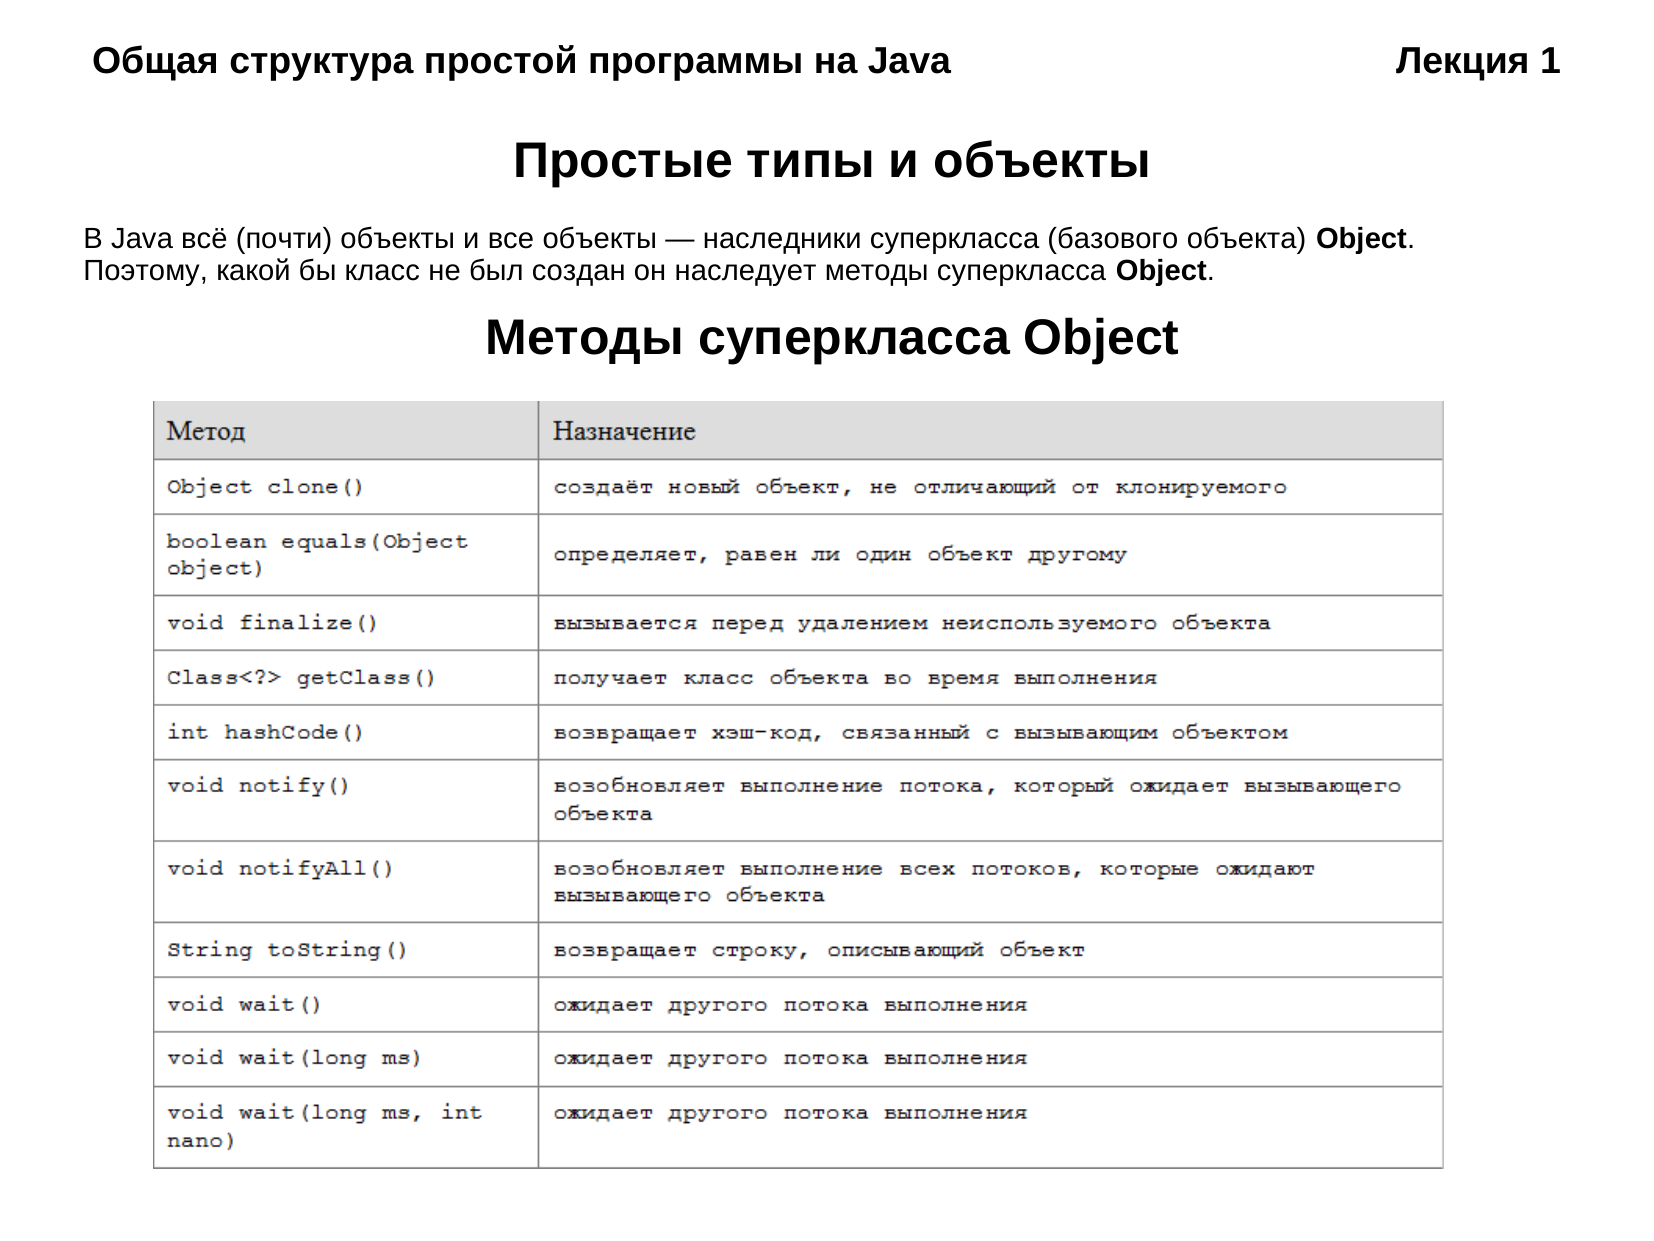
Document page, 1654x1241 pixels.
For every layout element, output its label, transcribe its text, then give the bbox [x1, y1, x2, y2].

picture [153, 401, 1444, 1169]
text_box Простые типы и объекты [59, 129, 1607, 201]
text_box Методы суперкласса Object [59, 307, 1607, 378]
text_box Общая структура простой программы на Java Лекция 1 [82, 25, 1571, 95]
text_box В Java всё (почти) объекты и все объекты — наследники суперкласса (базового объекта) Object. Поэтому, какой бы класс не был создан он наследует методы суперкласса Object. [68, 212, 1569, 307]
